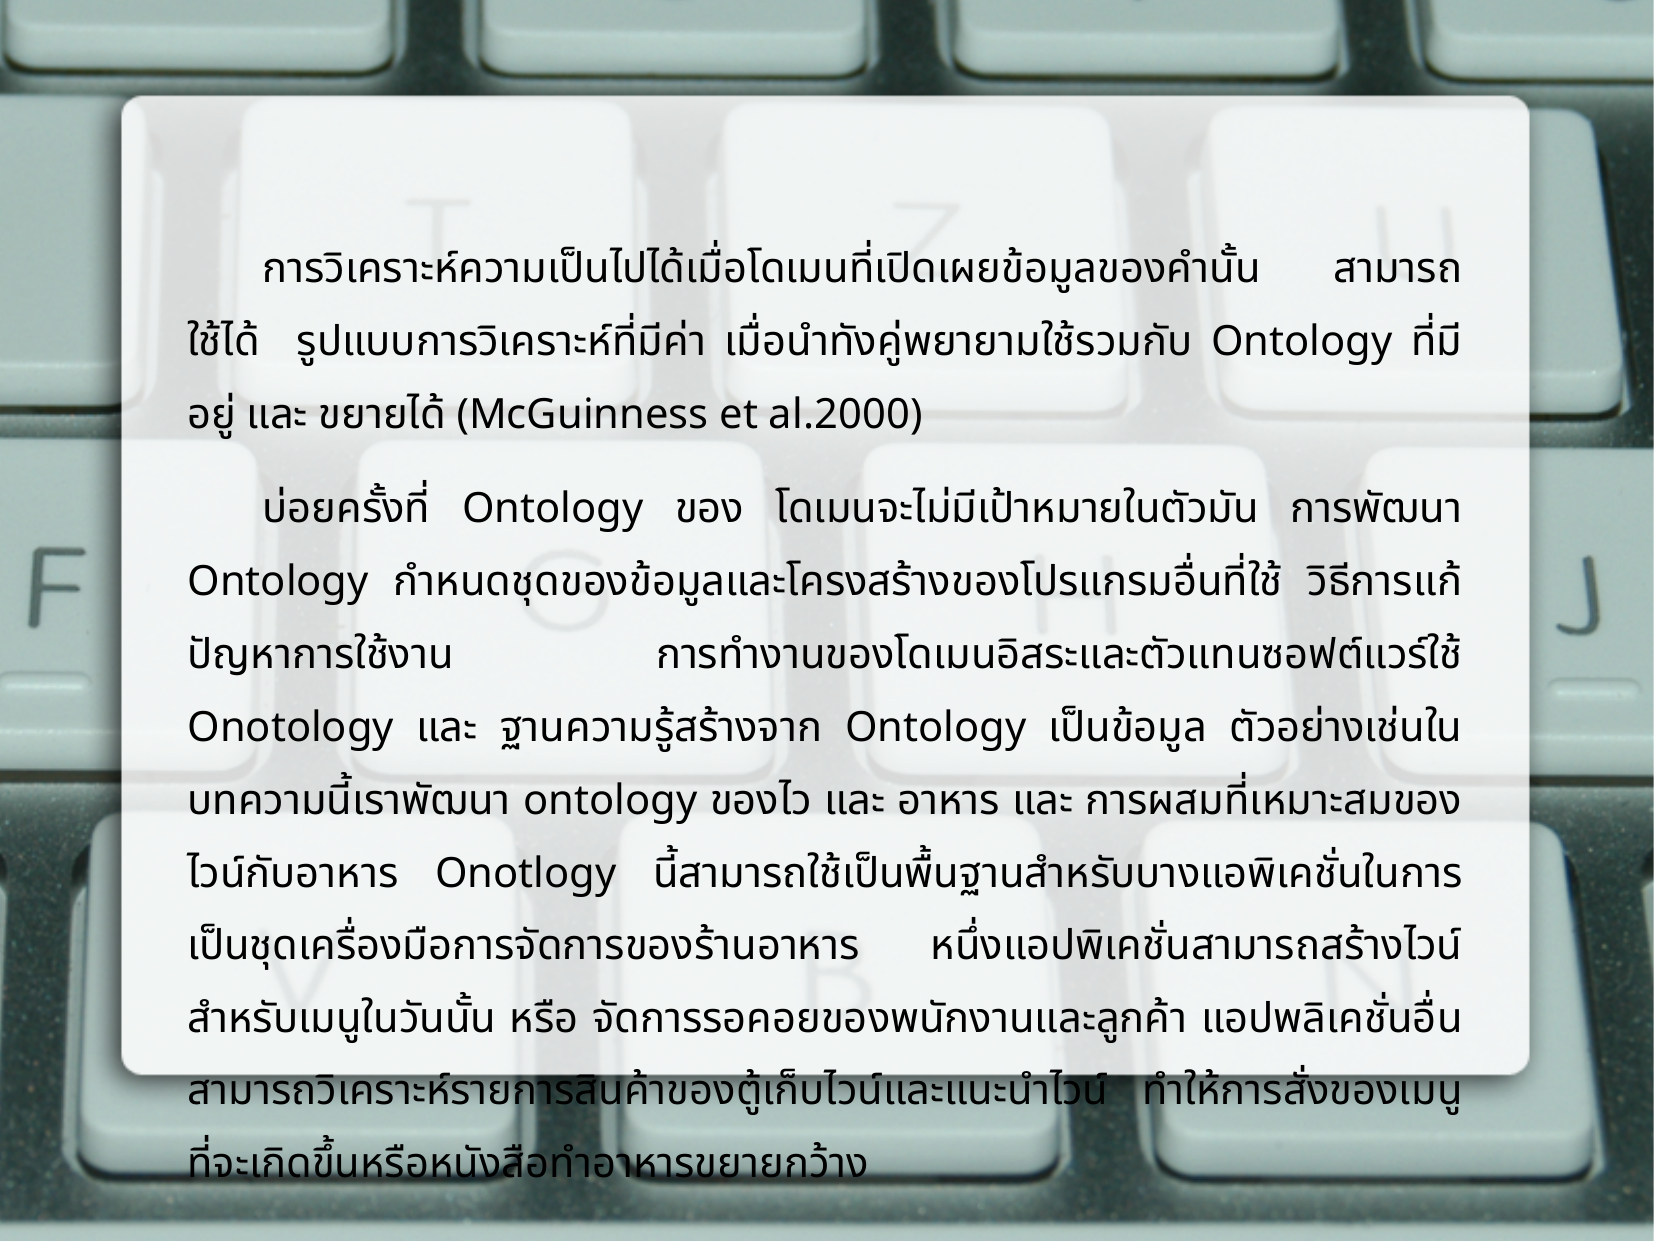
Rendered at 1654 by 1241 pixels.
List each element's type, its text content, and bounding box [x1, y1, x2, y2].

picture [0, 0, 1654, 1241]
subtitle การวิเคราะห์ความเป็นไปได้เมื่อโดเมนที่เปิดเผยข้อมูลของคำนั้น สามารถใช้ได้ รูปแบบการวิเคราะห์ที่มีค่า เมื่อนำทังคู่พยายามใช้รวมกับ Ontology ที่มีอยู่ และ ขยายได้ (McGuinness et al.2000) บ่อยครั้งที่ Ontology ของ โดเมนจะไม่มีเป้าหมายในตัวมัน การพัฒนา Ontology กำหนดชุดของข้อมูลและโครงสร้างของโปรแกรมอื่นที่ใช้ วิธีการแก้ปัญหาการใช้งาน การทำงานของโดเมนอิสระและตัวแทนซอฟต์แวร์ใช้ Onotology และ ฐานความรู้สร้างจาก Ontology เป็นข้อมูล ตัวอย่างเช่นในบทความนี้เราพัฒนา ontology ของไว และ อาหาร และ การผสมที่เหมาะสมของไวน์กับอาหาร Onotlogy นี้สามารถใช้เป็นพื้นฐานสำหรับบางแอพิเคชั่นในการเป็นชุดเครื่องมือการจัดการของร้านอาหาร หนึ่งแอปพิเคชั่นสามารถสร้างไวน์สำหรับเมนูในวันนั้น หรือ จัดการรอคอยของพนักงานและลูกค้า แอปพลิเคชั่นอื่น สามารถวิเคราะห์รายการสินค้าของตู้เก็บไวน์และแนะนำไวน์ ทำให้การสั่งของเมนูที่จะเกิดขึ้นหรือหนังสือทำอาหารขยายกว้าง [187, 337, 1463, 1088]
